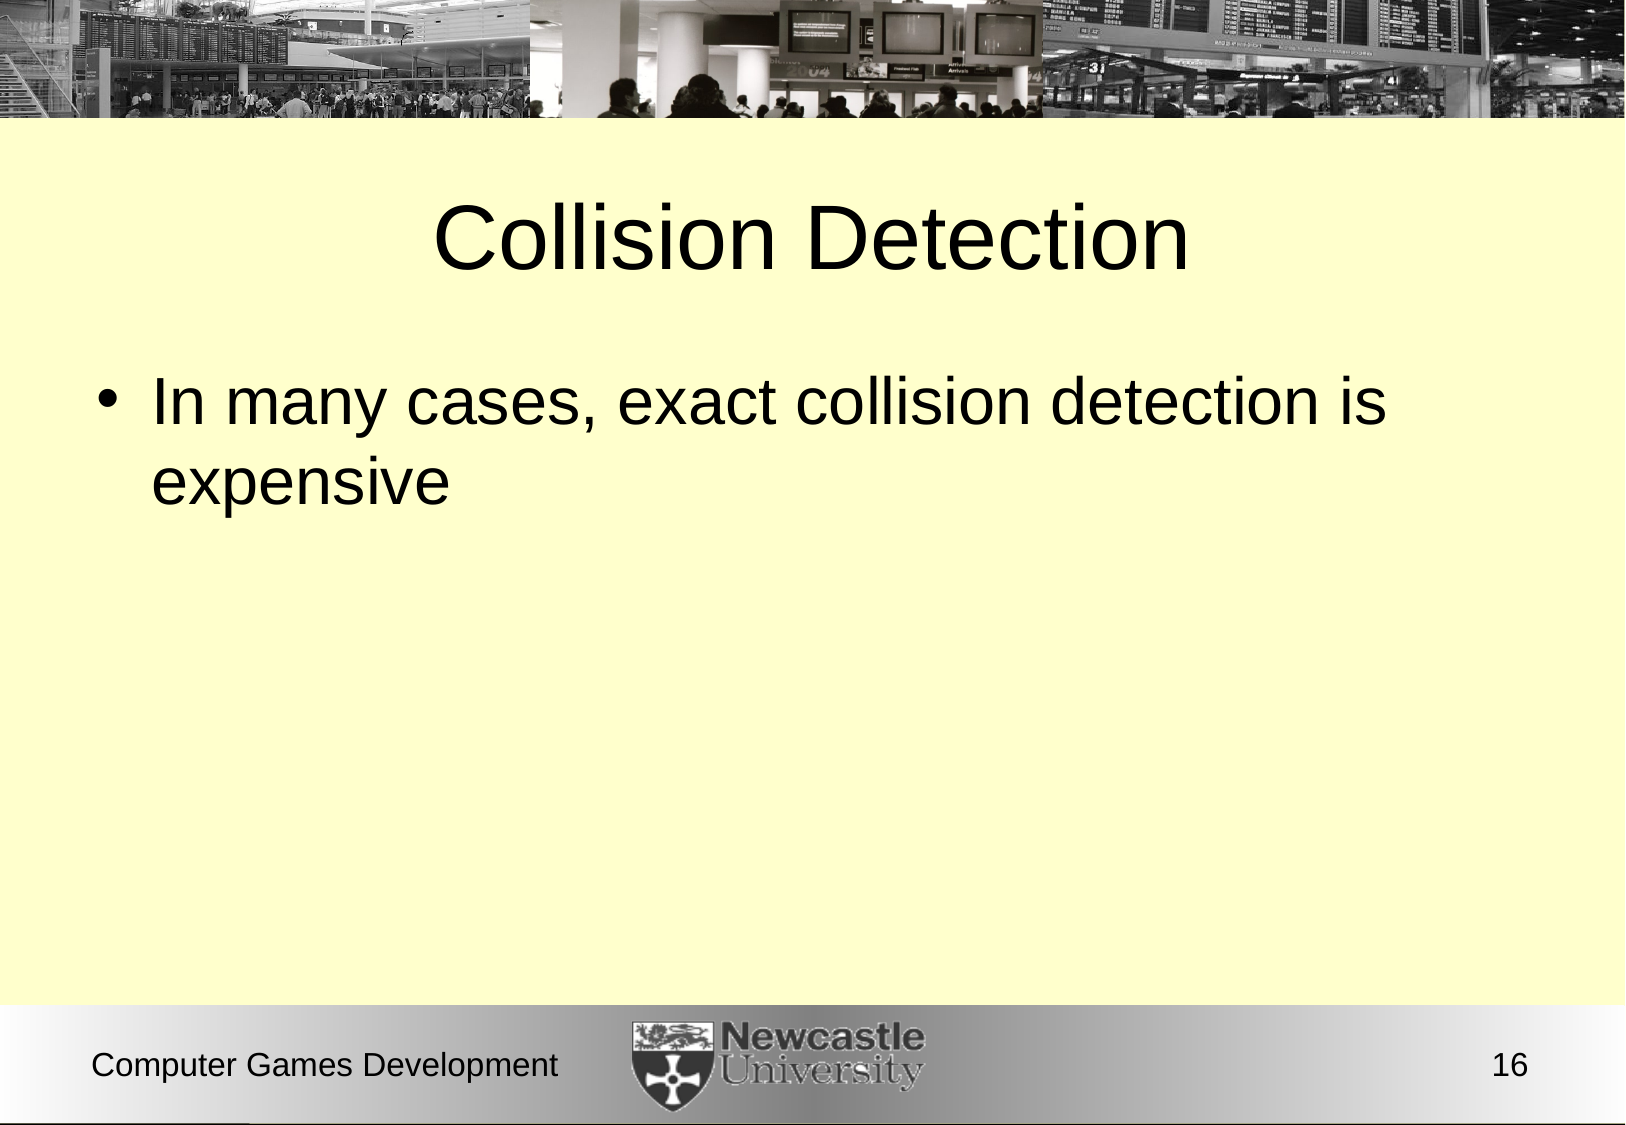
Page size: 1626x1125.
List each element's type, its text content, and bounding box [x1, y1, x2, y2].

text_box In many cases, exact collision detection is expensive [81, 350, 1544, 984]
picture [0, 0, 1625, 118]
text_box <number> [1164, 1024, 1544, 1103]
text_box Collision Detection [81, 138, 1544, 327]
text_box Computer Games Development [67, 1024, 583, 1103]
